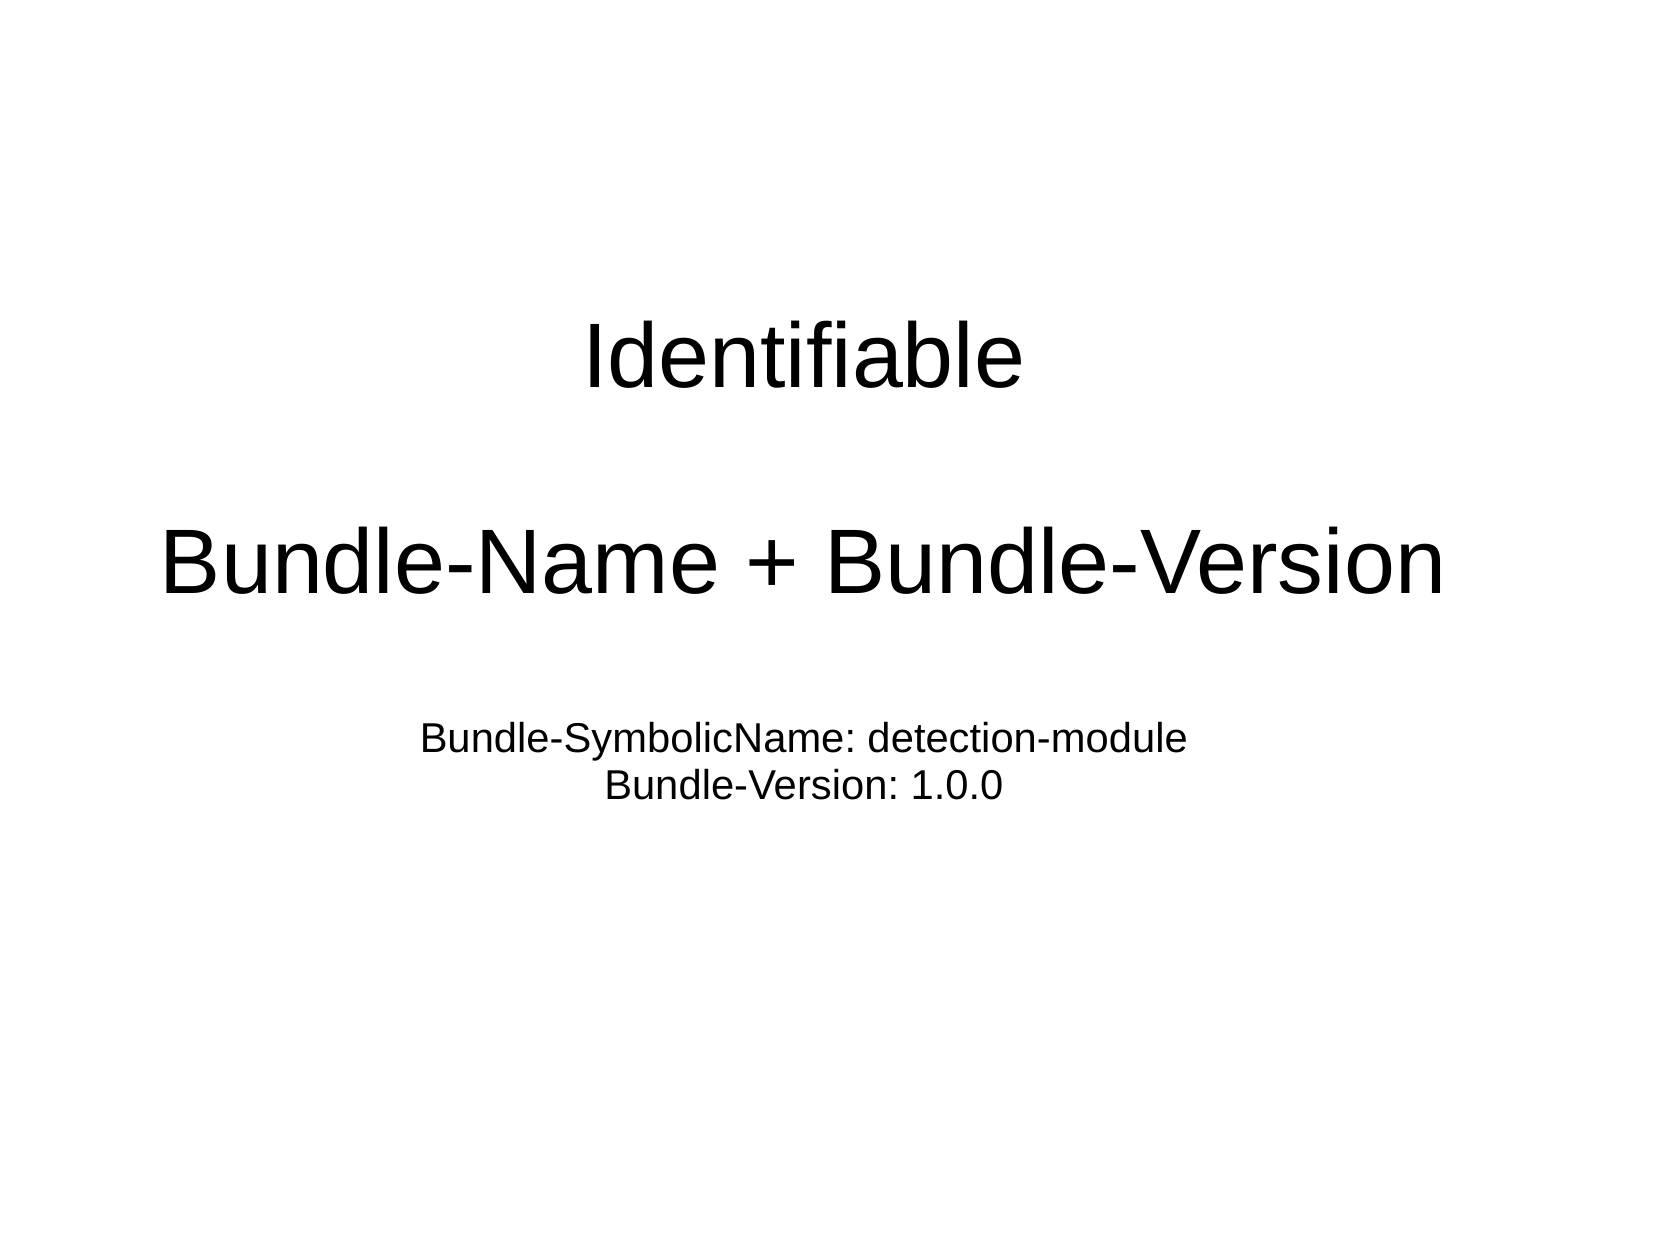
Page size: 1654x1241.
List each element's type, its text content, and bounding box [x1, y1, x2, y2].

title Identifiable Bundle-Name + Bundle-Version Bundle-SymbolicName: detection-module Bundle-Version: 1.0.0 [60, 304, 1549, 809]
